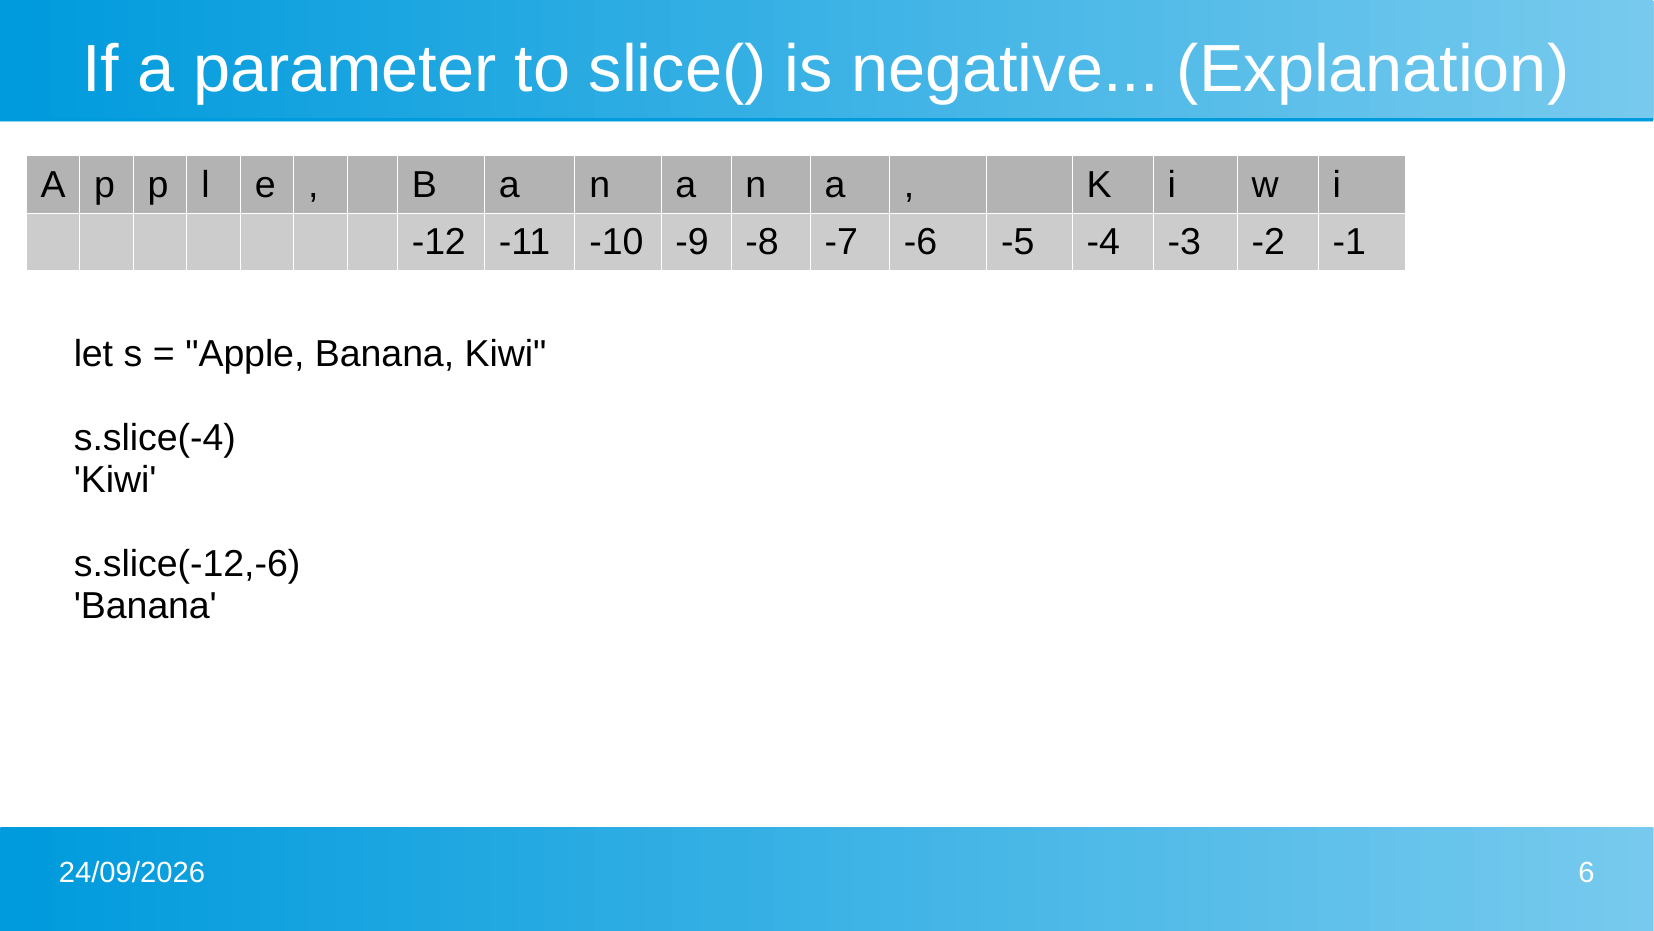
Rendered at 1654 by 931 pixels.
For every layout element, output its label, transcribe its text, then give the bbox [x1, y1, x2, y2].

table_cell [187, 214, 240, 270]
table_cell -5 [987, 214, 1072, 270]
table_header K [1073, 156, 1153, 213]
table_cell [348, 214, 397, 270]
table_cell -8 [732, 214, 810, 270]
table_cell [241, 214, 293, 270]
table_header n [575, 156, 661, 213]
table_cell -4 [1073, 214, 1153, 270]
table_header i [1154, 156, 1237, 213]
table_cell -9 [662, 214, 731, 270]
table_cell -12 [398, 214, 484, 270]
table_header e [241, 156, 293, 213]
table_header [987, 156, 1072, 213]
table_cell -1 [1319, 214, 1405, 270]
table_header l [187, 156, 240, 213]
table_cell [80, 214, 133, 270]
title If a parameter to slice() is negative... (Explanation) [59, 29, 1595, 108]
table_cell -7 [811, 214, 889, 270]
table_header w [1238, 156, 1318, 213]
table_cell -3 [1154, 214, 1237, 270]
table_cell -10 [575, 214, 661, 270]
table_header a [811, 156, 889, 213]
table_header , [294, 156, 347, 213]
table_cell [27, 214, 79, 270]
table_cell -11 [485, 214, 574, 270]
table_header a [662, 156, 731, 213]
table_cell -6 [890, 214, 986, 270]
table_cell [294, 214, 347, 270]
table_cell [134, 214, 186, 270]
table_header [348, 156, 397, 213]
table_header B [398, 156, 484, 213]
text_box let s = "Apple, Banana, Kiwi" s.slice(-4) 'Kiwi' s.slice(-12,-6) 'Banana' [59, 324, 1123, 634]
table_cell -2 [1238, 214, 1318, 270]
table_header p [80, 156, 133, 213]
table_header n [732, 156, 810, 213]
table_header , [890, 156, 986, 213]
table_header a [485, 156, 574, 213]
table_header p [134, 156, 186, 213]
table_header A [27, 156, 79, 213]
table_header i [1319, 156, 1405, 213]
